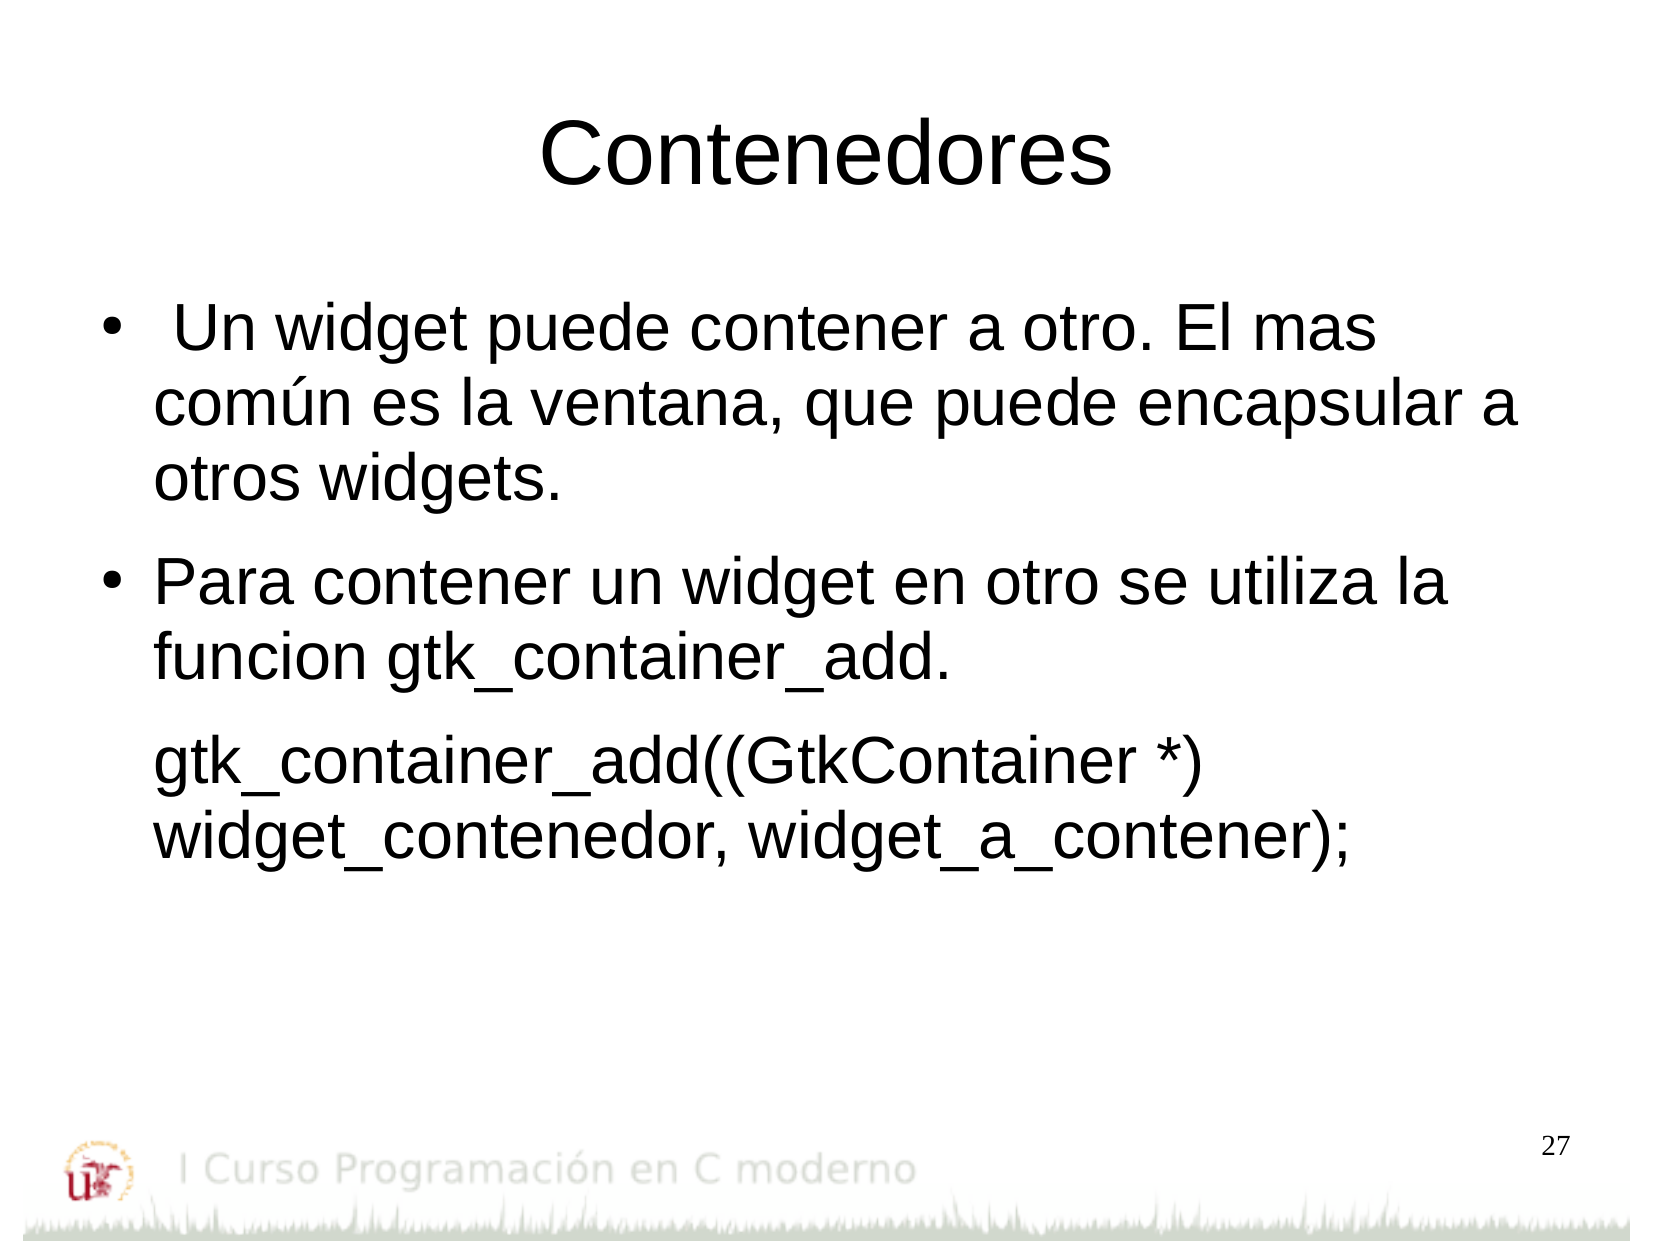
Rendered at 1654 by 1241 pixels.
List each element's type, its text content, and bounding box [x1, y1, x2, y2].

title Contenedores [82, 49, 1571, 257]
list Un widget puede contener a otro. El mas común es la ventana, que puede encapsular a otros widgets. Para contener un widget en otro se utiliza la funcion gtk_container_add. gtk_container_add((GtkContainer *) widget_contenedor, widget_a_contener); [82, 290, 1538, 1010]
picture [23, 1136, 1630, 1241]
